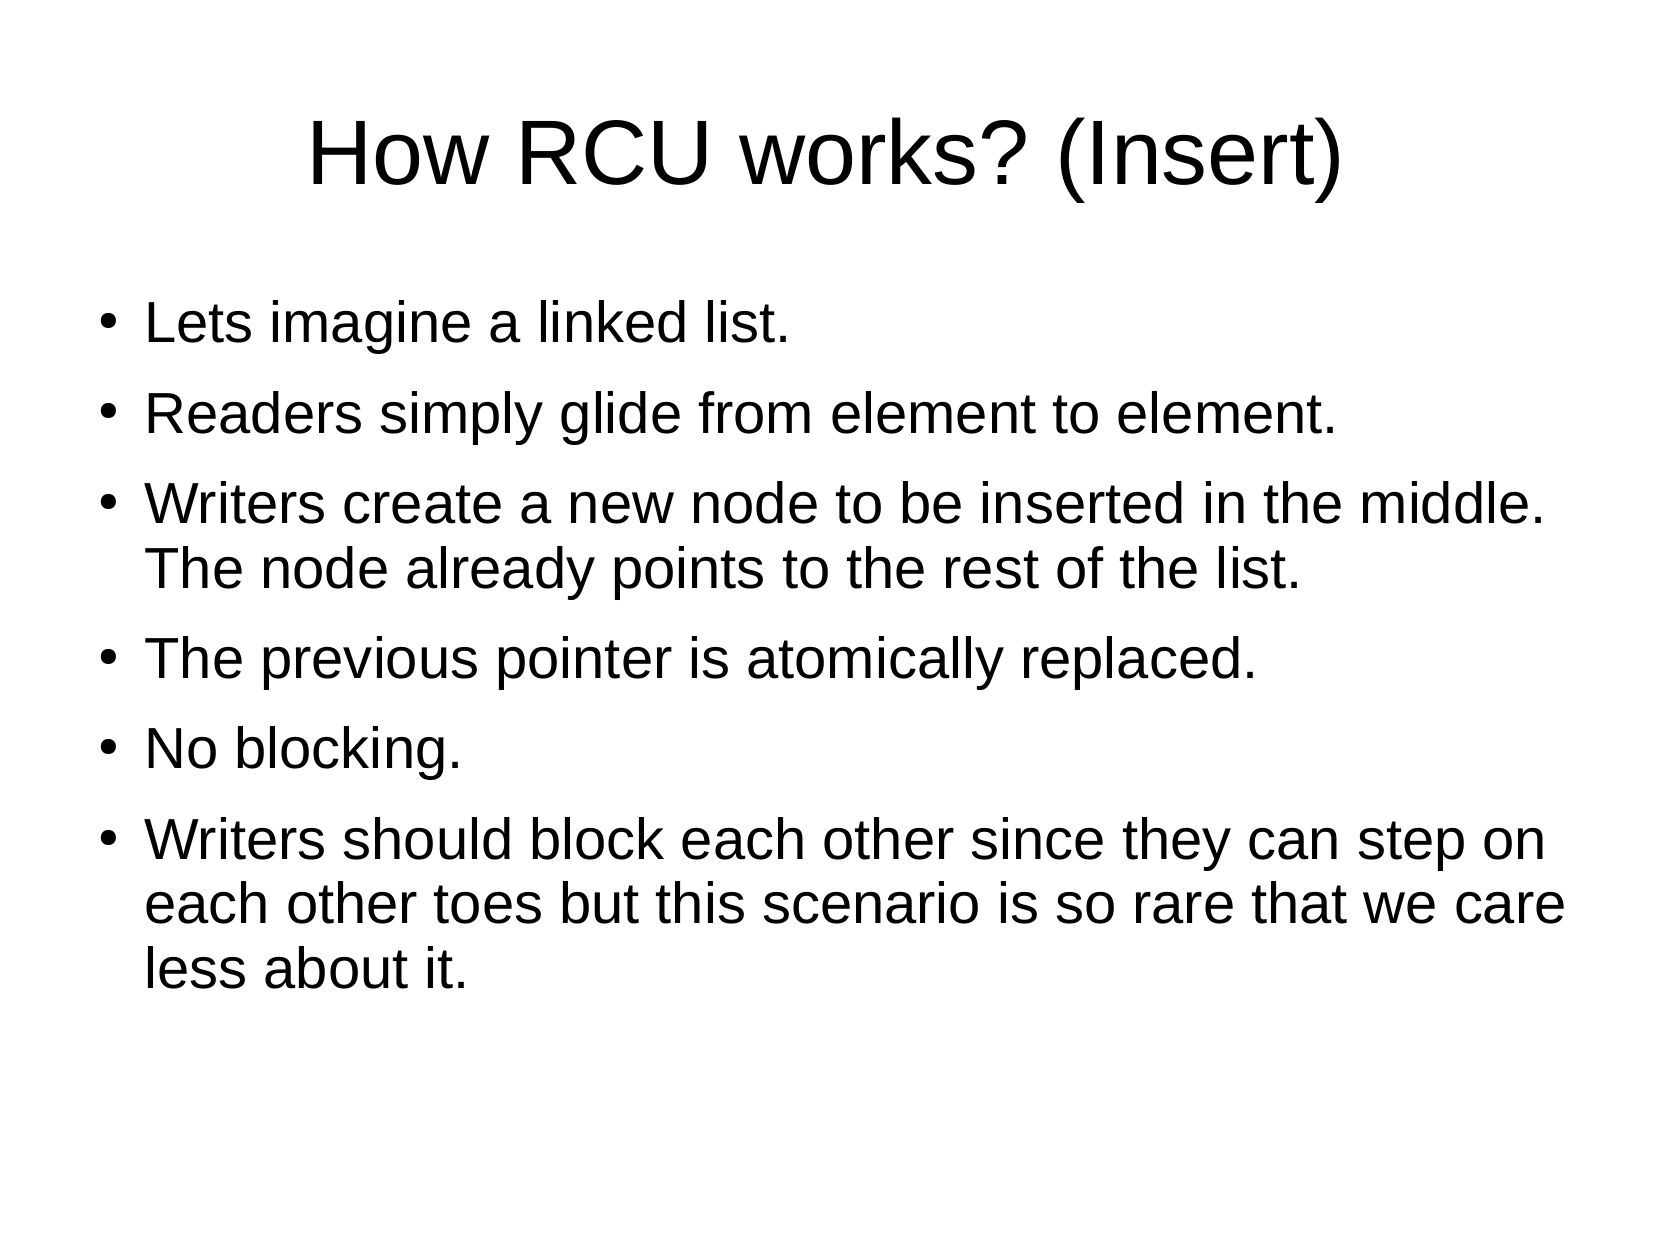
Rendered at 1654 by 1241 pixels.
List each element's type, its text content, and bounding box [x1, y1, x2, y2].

title How RCU works? (Insert) [82, 49, 1571, 257]
list Lets imagine a linked list. Readers simply glide from element to element. Writers create a new node to be inserted in the middle. The node already points to the rest of the list. The previous pointer is atomically replaced. No blocking. Writers should block each other since they can step on each other toes but this scenario is so rare that we care less about it. [82, 290, 1571, 1010]
